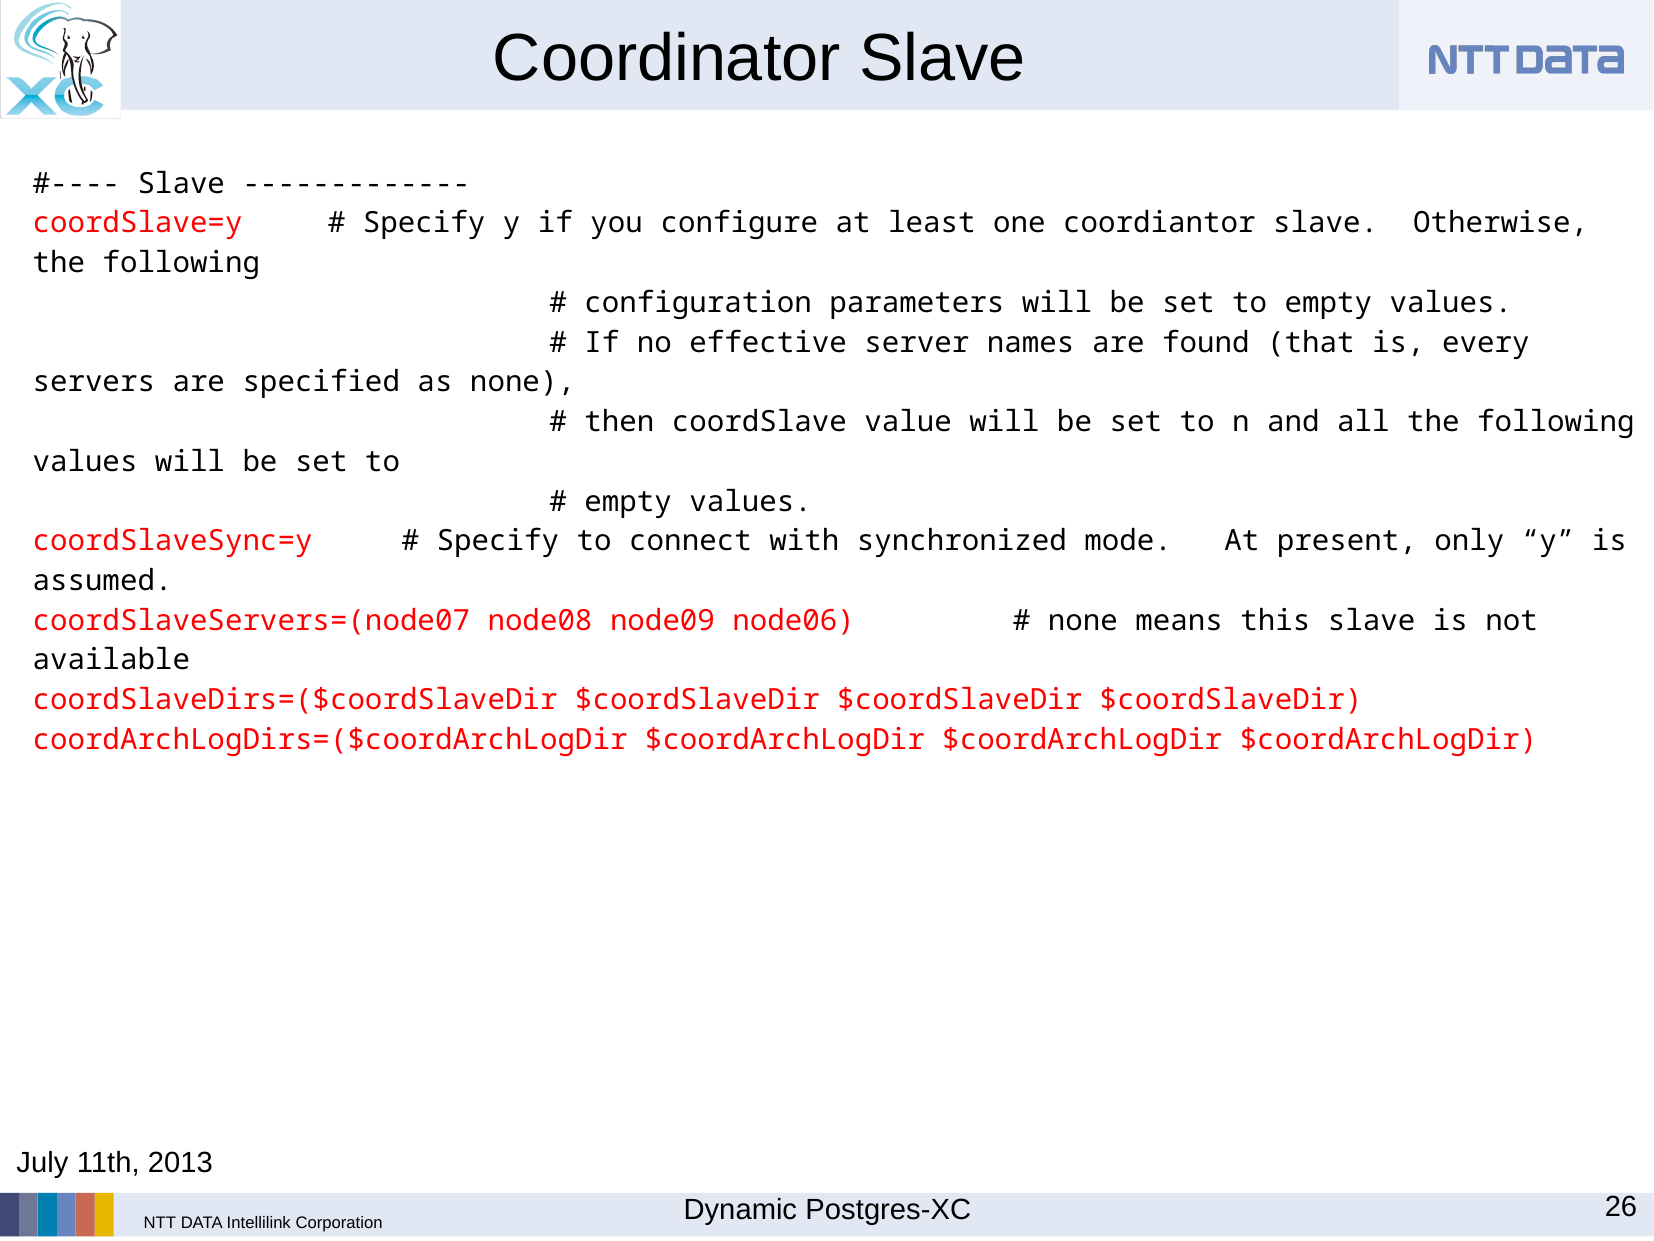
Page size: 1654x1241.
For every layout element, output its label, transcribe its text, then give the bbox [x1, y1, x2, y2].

text_box #---- Slave ------------- coordSlave=y # Specify y if you configure at least one coordiantor slave. Otherwise, the following # configuration parameters will be set to empty values. # If no effective server names are found (that is, every servers are specified as none), # then coordSlave value will be set to n and all the following values will be set to # empty values. coordSlaveSync=y # Specify to connect with synchronized mode. At present, only “y” is assumed. coordSlaveServers=(node07 node08 node09 node06) # none means this slave is not available coordSlaveDirs=($coordSlaveDir $coordSlaveDir $coordSlaveDir $coordSlaveDir) coordArchLogDirs=($coordArchLogDir $coordArchLogDir $coordArchLogDir $coordArchLogDir) [17, 154, 1654, 911]
picture [0, 0, 121, 119]
title Coordinator Slave [120, 3, 1399, 110]
picture [1429, 45, 1624, 74]
